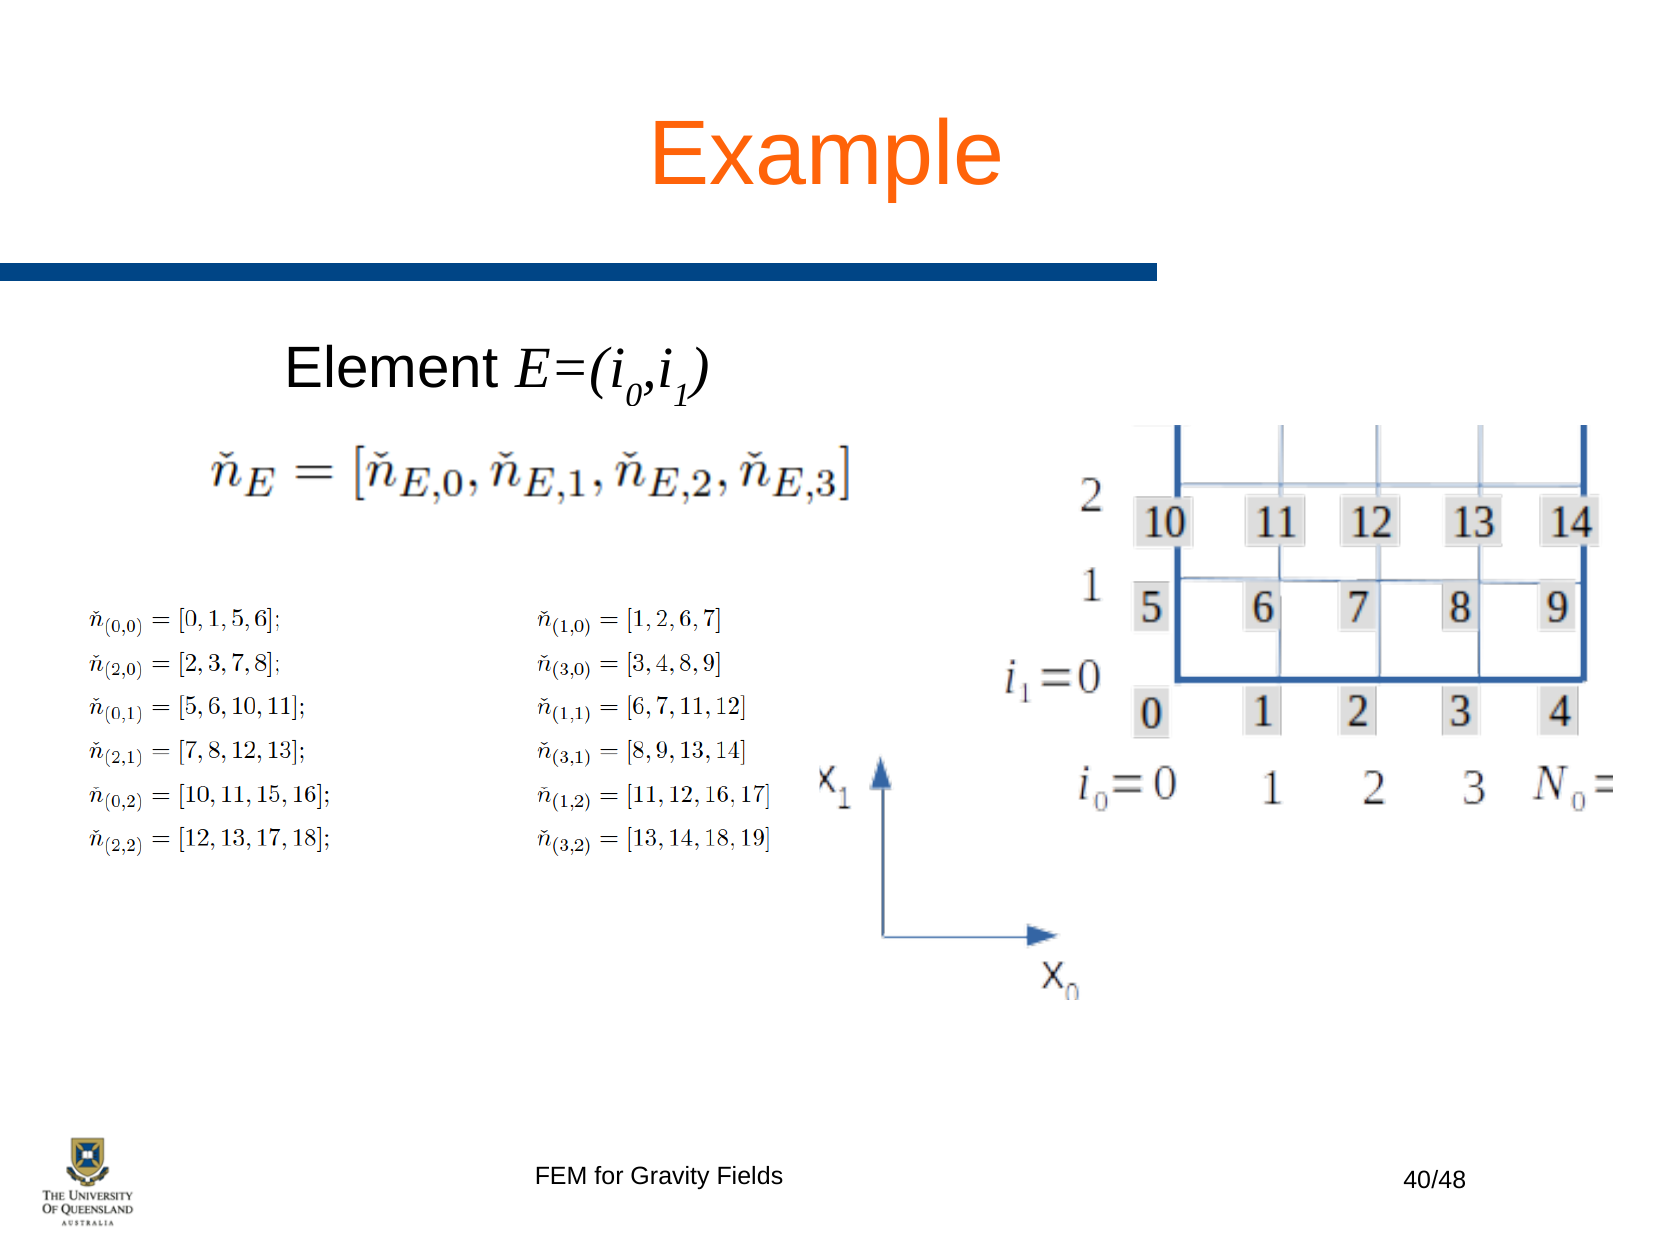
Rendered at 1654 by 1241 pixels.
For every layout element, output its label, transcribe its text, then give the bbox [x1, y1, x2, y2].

picture [35, 1133, 142, 1235]
picture [152, 406, 1613, 1000]
text_box Element E=(i0,i1) [269, 326, 725, 406]
picture [27, 591, 813, 869]
title Example [82, 49, 1571, 257]
